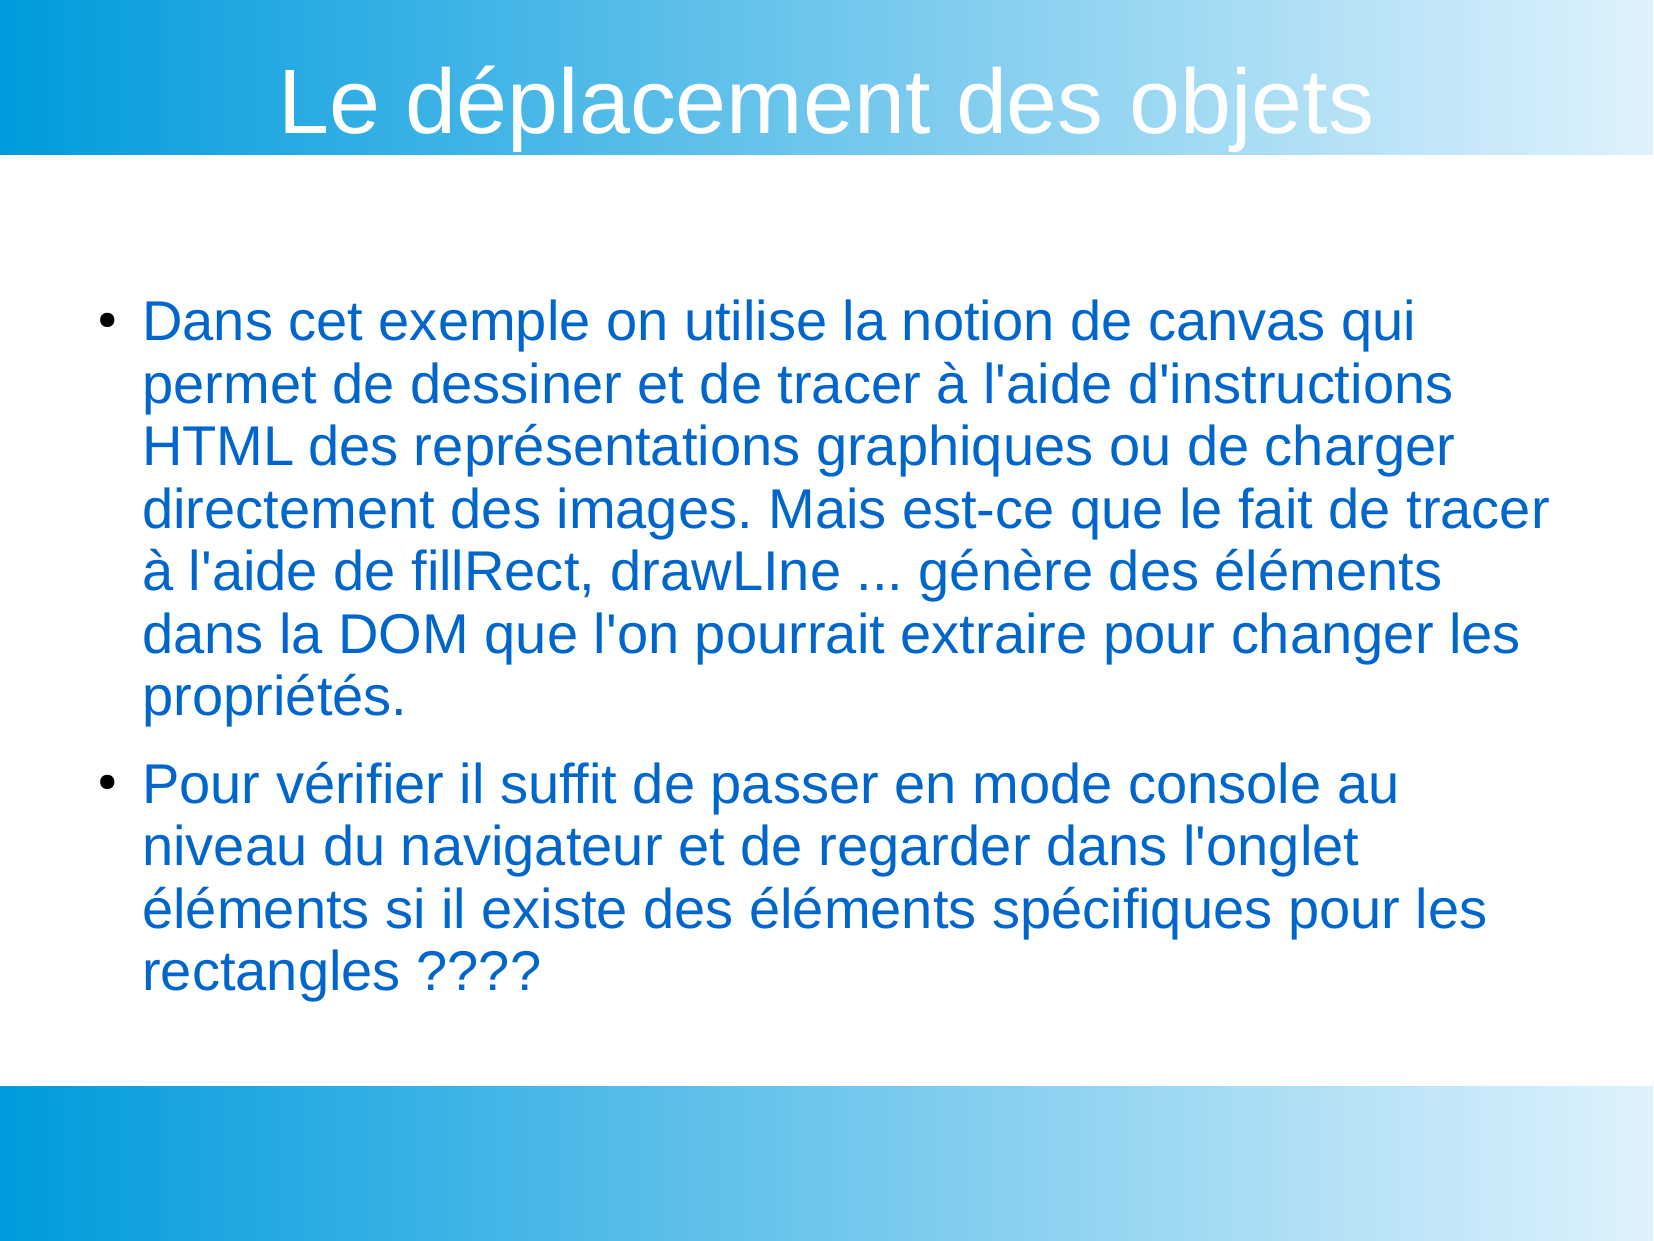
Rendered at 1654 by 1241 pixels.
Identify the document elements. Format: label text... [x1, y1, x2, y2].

title Le déplacement des objets [82, 49, 1571, 155]
list Dans cet exemple on utilise la notion de canvas qui permet de dessiner et de tracer à l'aide d'instructions HTML des représentations graphiques ou de charger directement des images. Mais est-ce que le fait de tracer à l'aide de fillRect, drawLIne ... génère des éléments dans la DOM que l'on pourrait extraire pour changer les propriétés. Pour vérifier il suffit de passer en mode console au niveau du navigateur et de regarder dans l'onglet éléments si il existe des éléments spécifiques pour les rectangles ???? [82, 290, 1571, 1010]
